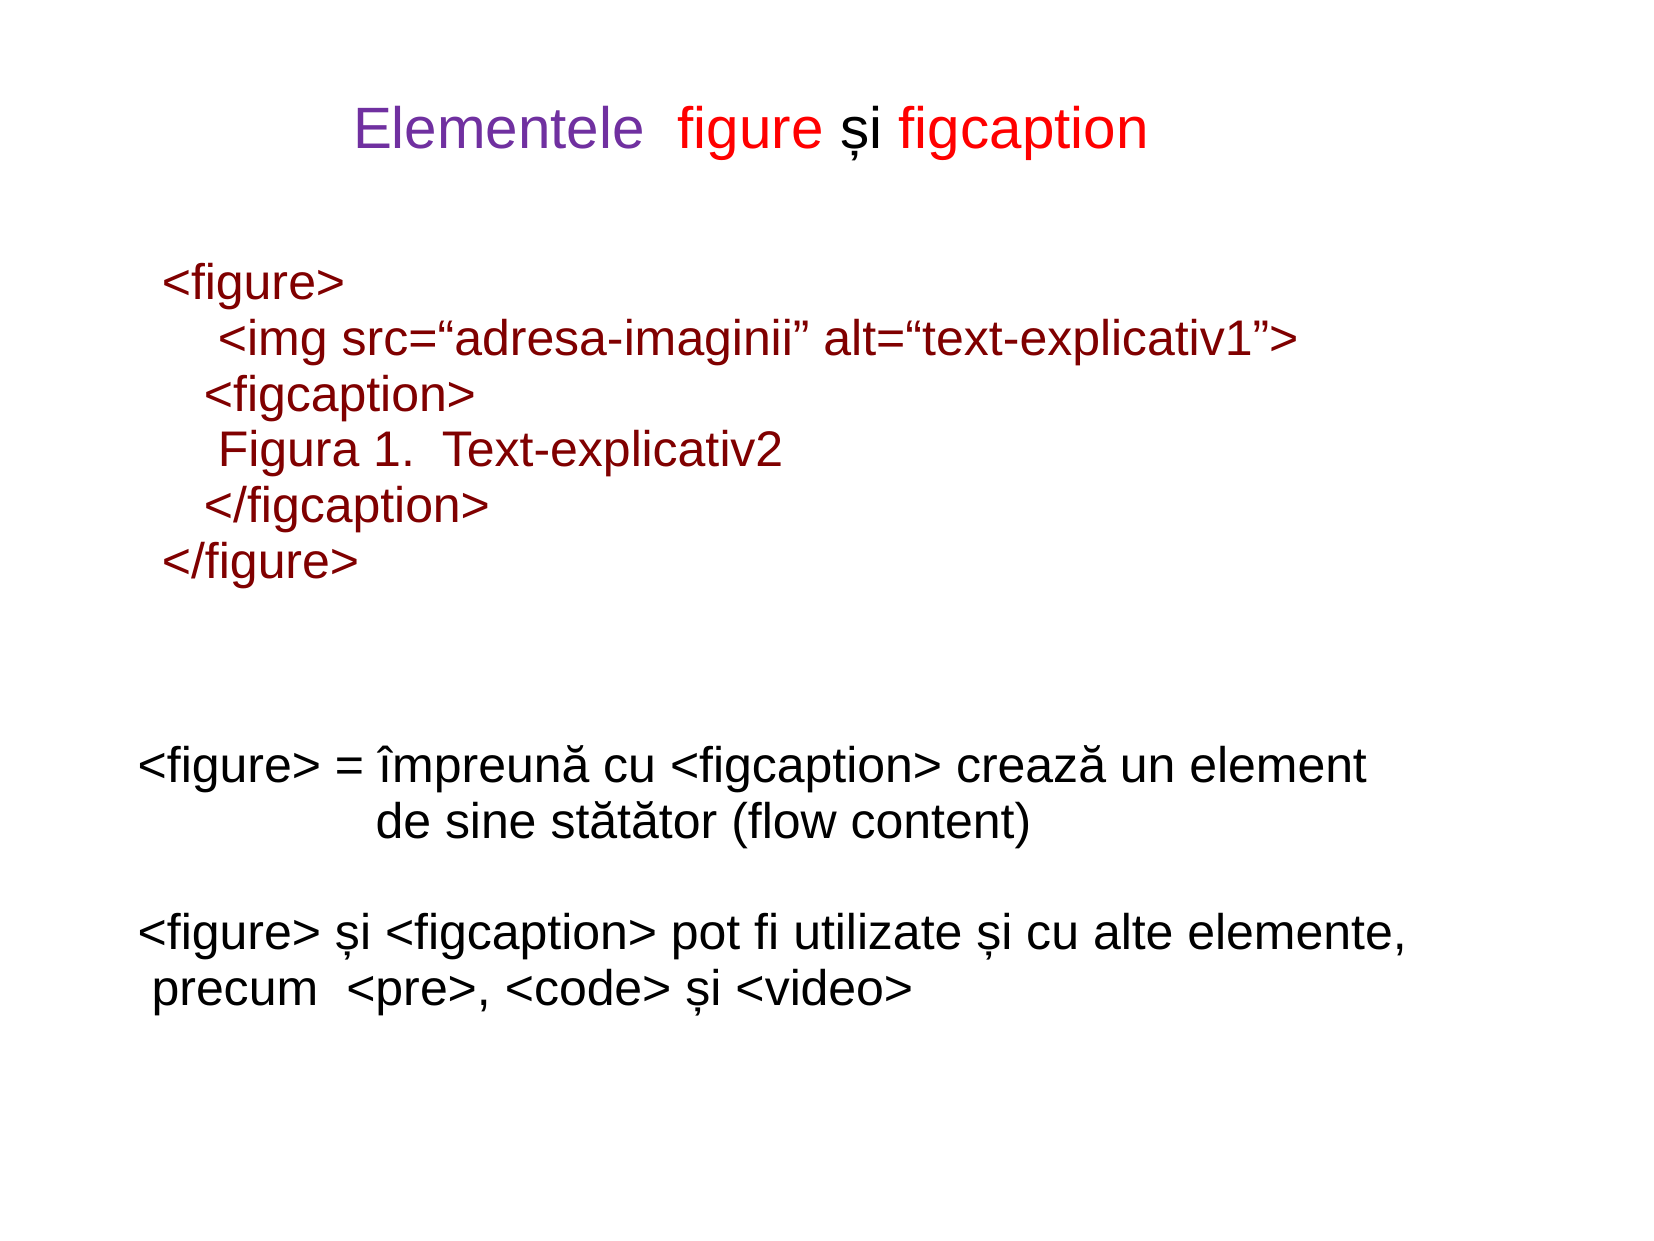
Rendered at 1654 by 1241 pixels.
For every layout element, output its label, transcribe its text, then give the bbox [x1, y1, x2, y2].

text_box <figure> = împreună cu <figcaption> crează un element de sine stătător (flow content) <figure> și <figcaption> pot fi utilizate și cu alte elemente, precum <pre>, <code> și <video> [122, 729, 1423, 1024]
text_box <figure> <img src=“adresa-imaginii” alt=“text-explicativ1”> <figcaption> Figura 1. Text-explicativ2 </figcaption> </figure> [147, 247, 1328, 597]
text_box Elementele figure și figcaption [338, 88, 1279, 179]
